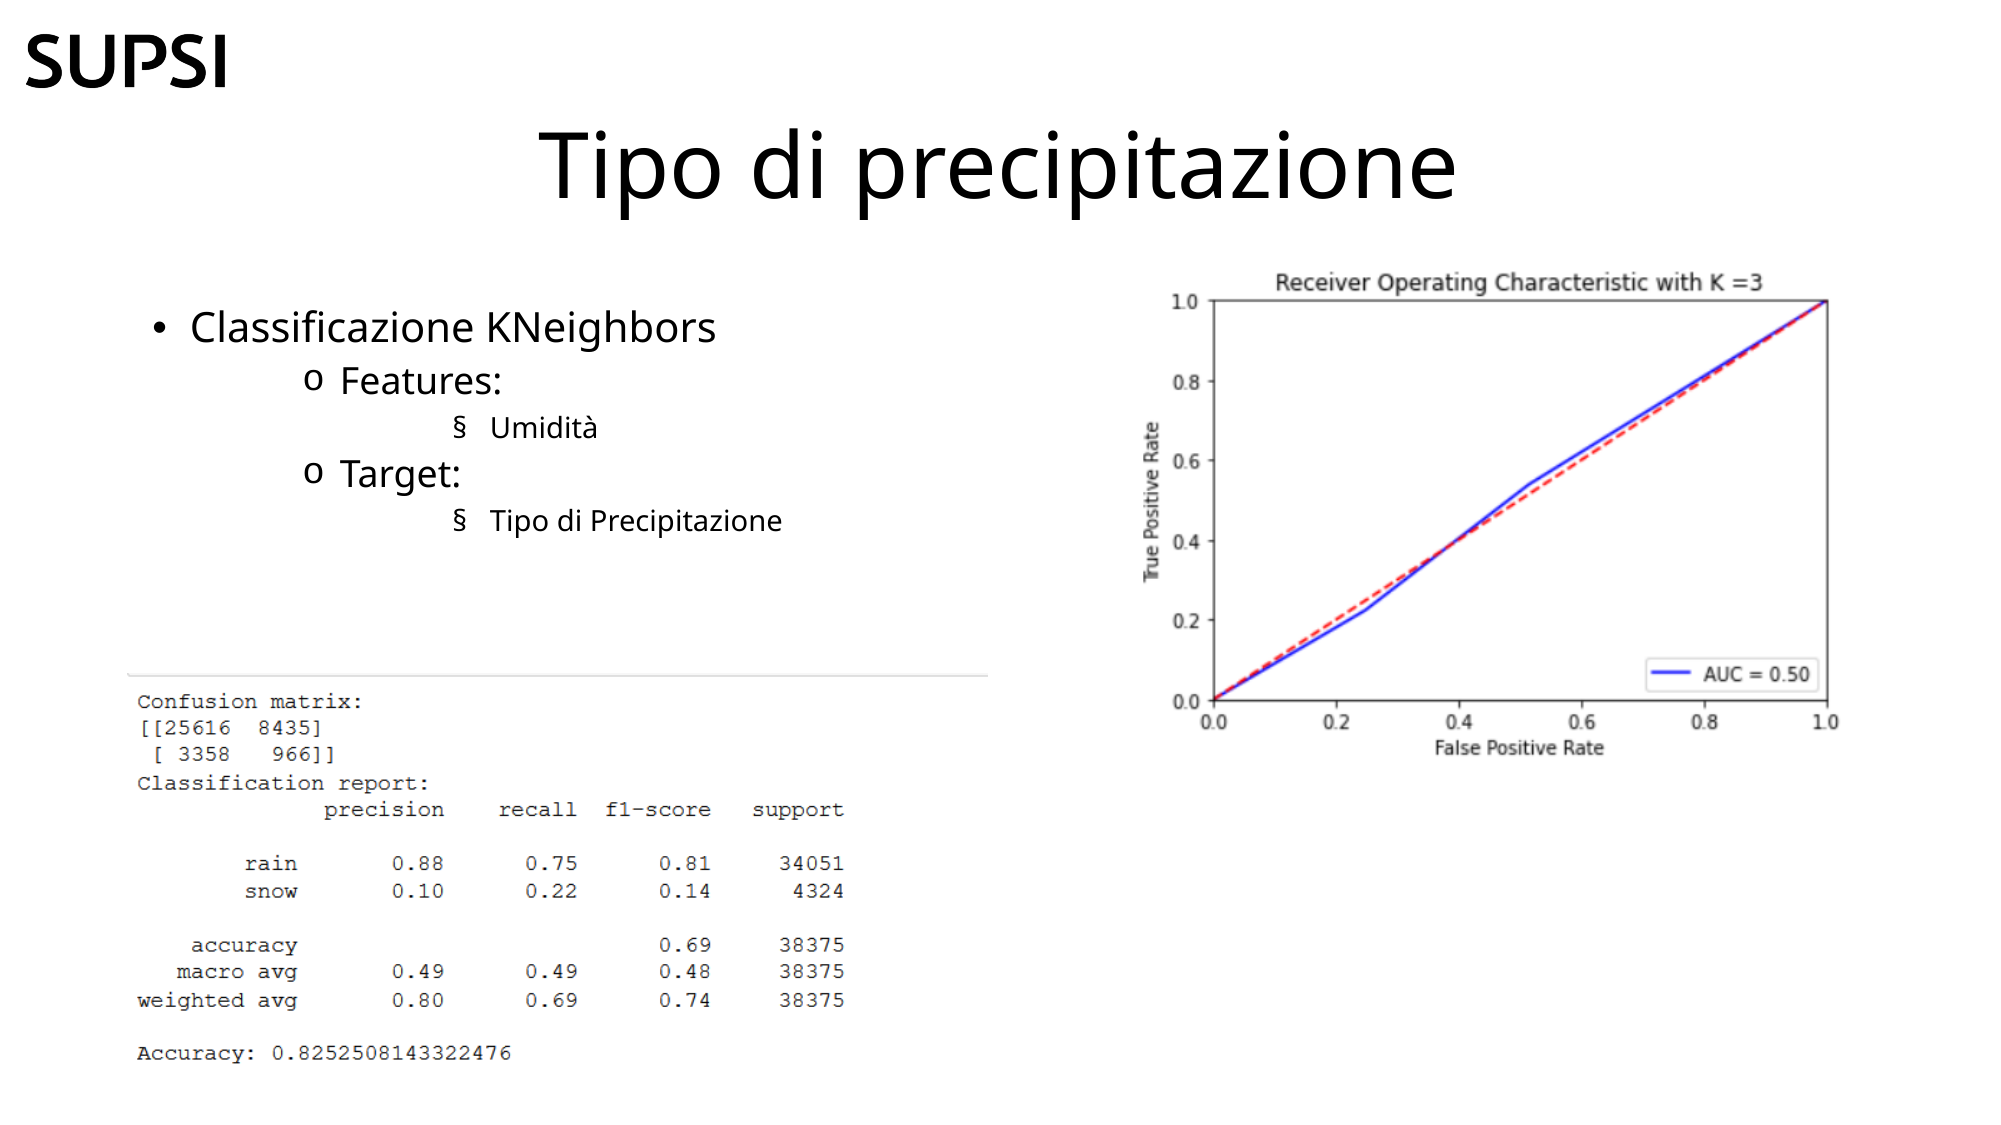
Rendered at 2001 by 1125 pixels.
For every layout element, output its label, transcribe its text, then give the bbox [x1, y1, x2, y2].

picture [1060, 256, 1895, 765]
picture [26, 30, 227, 90]
picture [41, 673, 988, 1066]
title Tipo di precipitazione [137, 59, 1863, 278]
list Classificazione KNeighbors Features: Umidità Target: Tipo di Precipitazione [137, 299, 988, 673]
